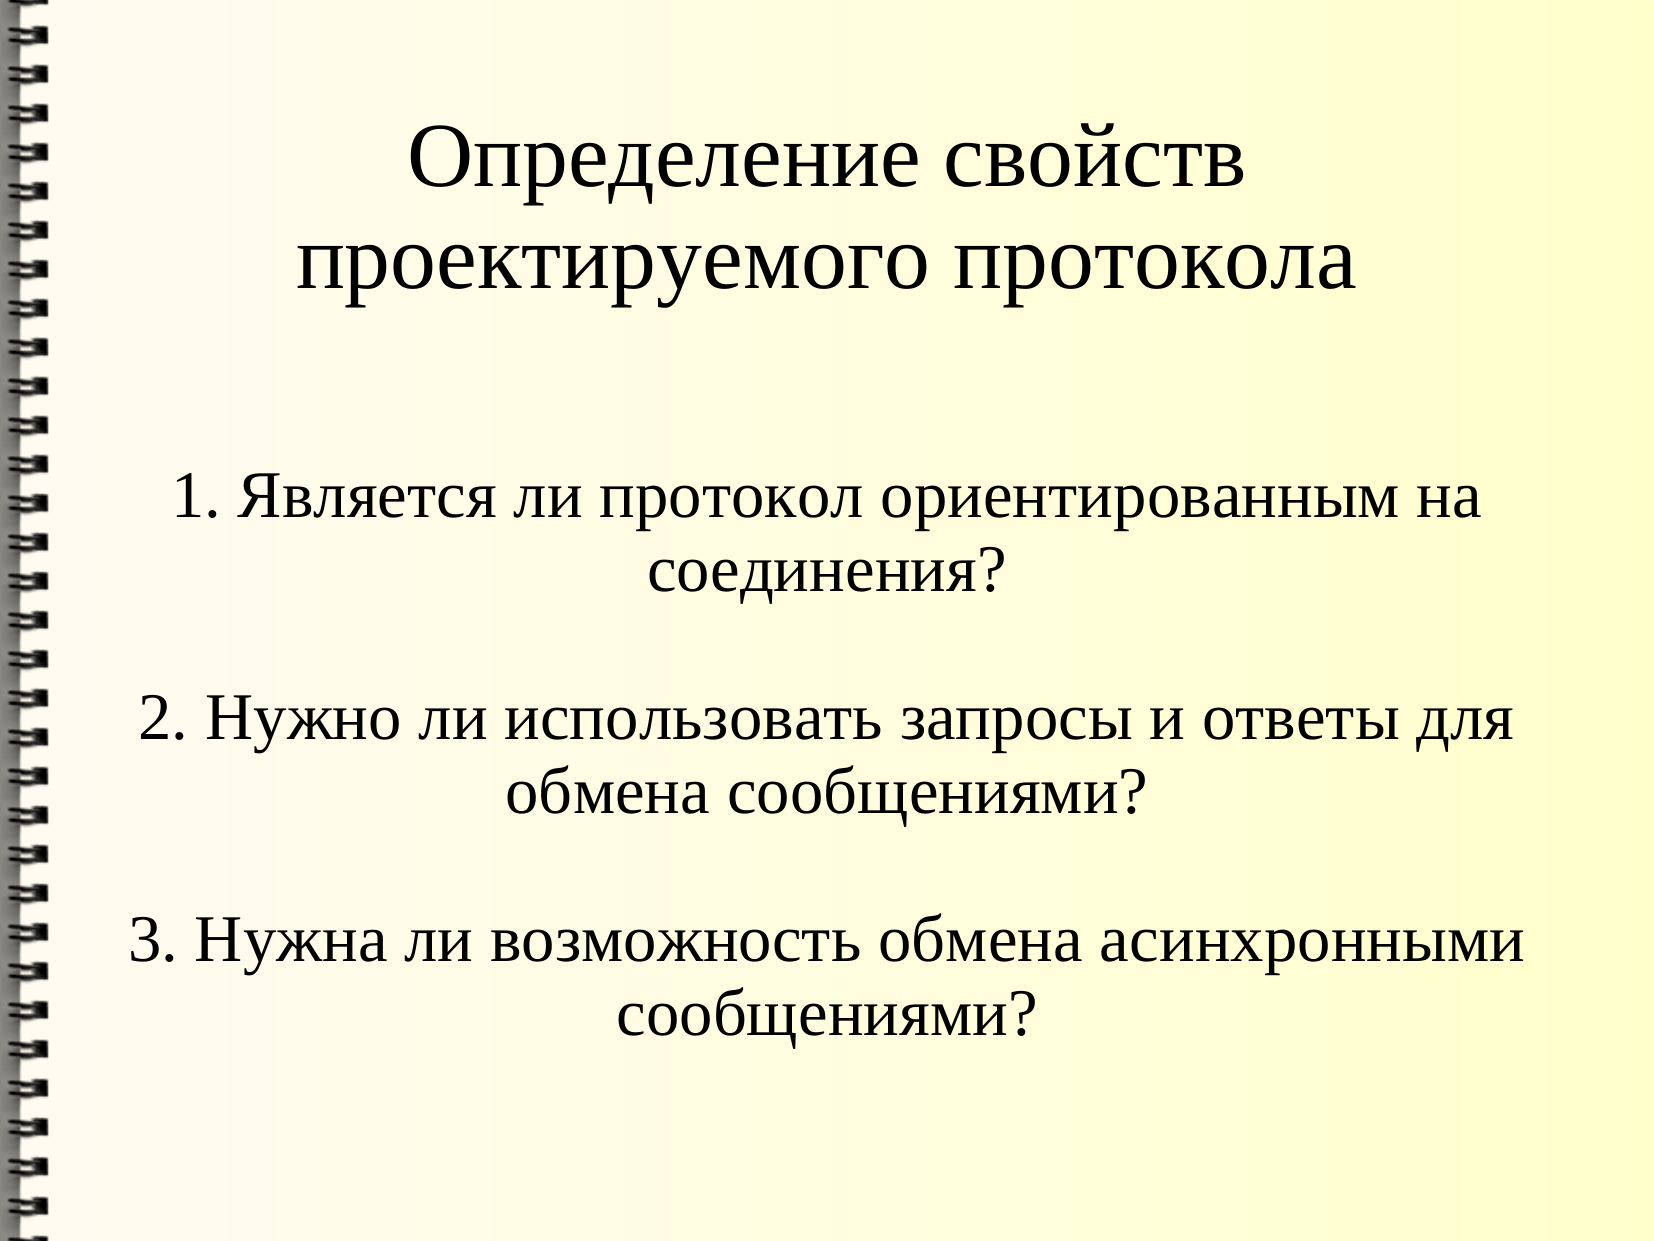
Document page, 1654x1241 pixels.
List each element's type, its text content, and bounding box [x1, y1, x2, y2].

subtitle 1. Является ли протокол ориентированным на соединения? 2. Нужно ли использовать запросы и ответы для обмена сообщениями? 3. Нужна ли возможность обмена асинхронными сообщениями? [121, 344, 1534, 1164]
picture [0, 0, 1654, 1241]
title Определение свойств проектируемого протокола [121, 102, 1534, 311]
